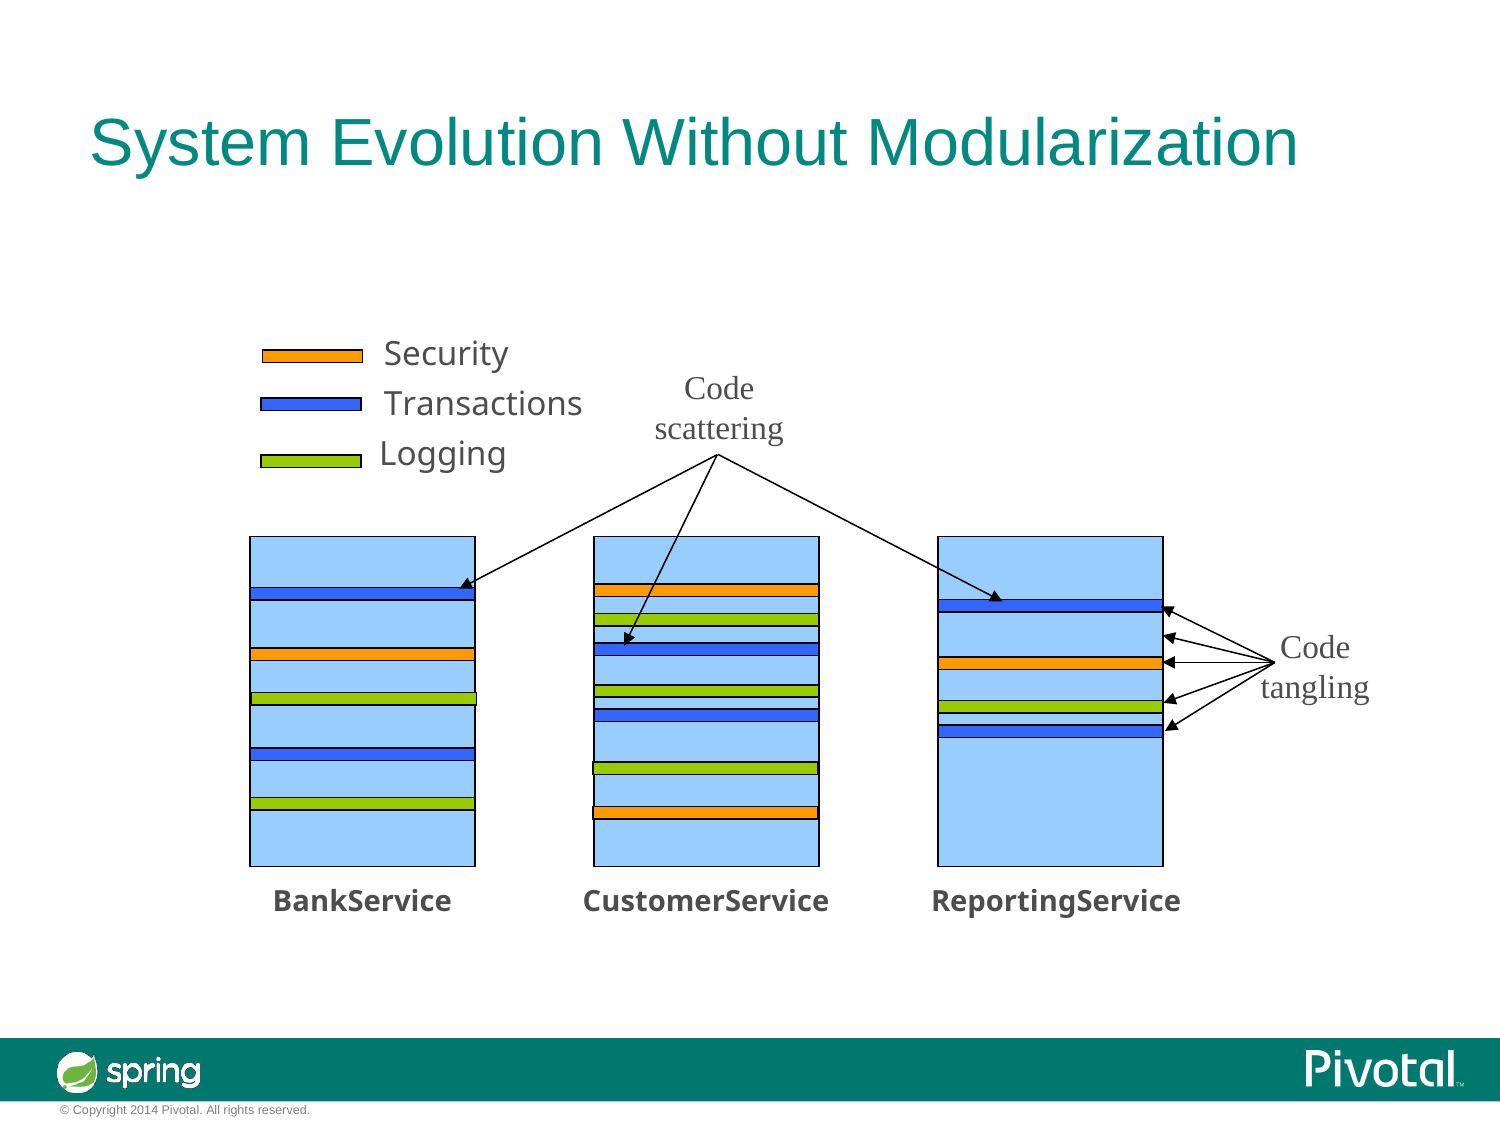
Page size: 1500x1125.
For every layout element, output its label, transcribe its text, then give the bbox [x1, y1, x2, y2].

text_box Code tangling [1243, 617, 1388, 713]
text_box ReportingService [887, 874, 1225, 926]
text_box [250, 536, 477, 867]
picture [32, 1041, 210, 1103]
text_box [260, 455, 361, 468]
text_box Transactions [369, 374, 599, 431]
text_box Logging [364, 424, 523, 481]
text_box [262, 349, 363, 363]
text_box [260, 397, 361, 411]
text_box CustomerService [549, 874, 863, 926]
picture [1306, 1050, 1464, 1087]
title System Evolution Without Modularization [75, 44, 1426, 233]
text_box Code scattering [636, 358, 803, 455]
text_box [937, 536, 1164, 867]
text_box Security [369, 324, 524, 381]
text_box [593, 536, 820, 867]
text_box BankService [212, 874, 513, 926]
